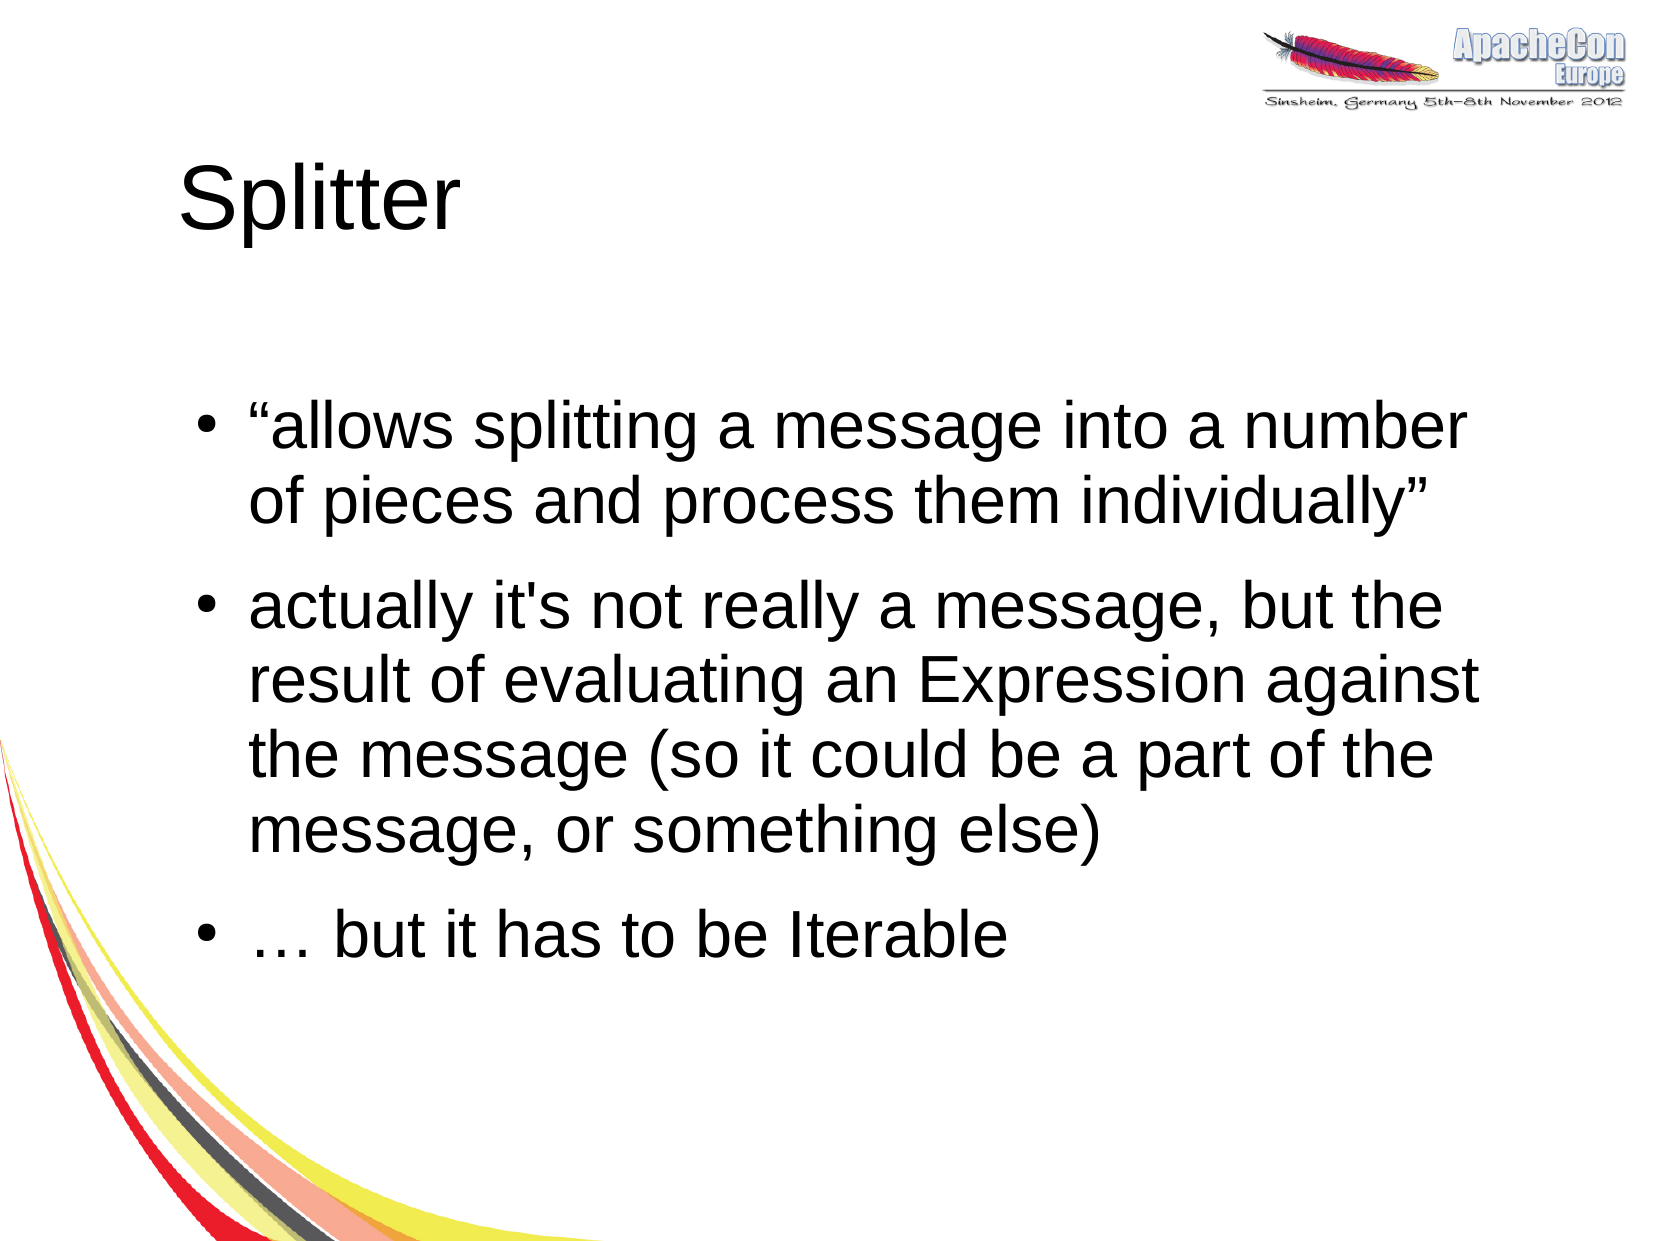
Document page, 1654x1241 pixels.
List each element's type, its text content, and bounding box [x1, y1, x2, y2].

title Splitter [177, 146, 1536, 250]
picture [0, 0, 1654, 1241]
list “allows splitting a message into a number of pieces and process them individually” actually it's not really a message, but the result of evaluating an Expression against the message (so it could be a part of the message, or something else) … but it has to be Iterable [177, 283, 1536, 990]
